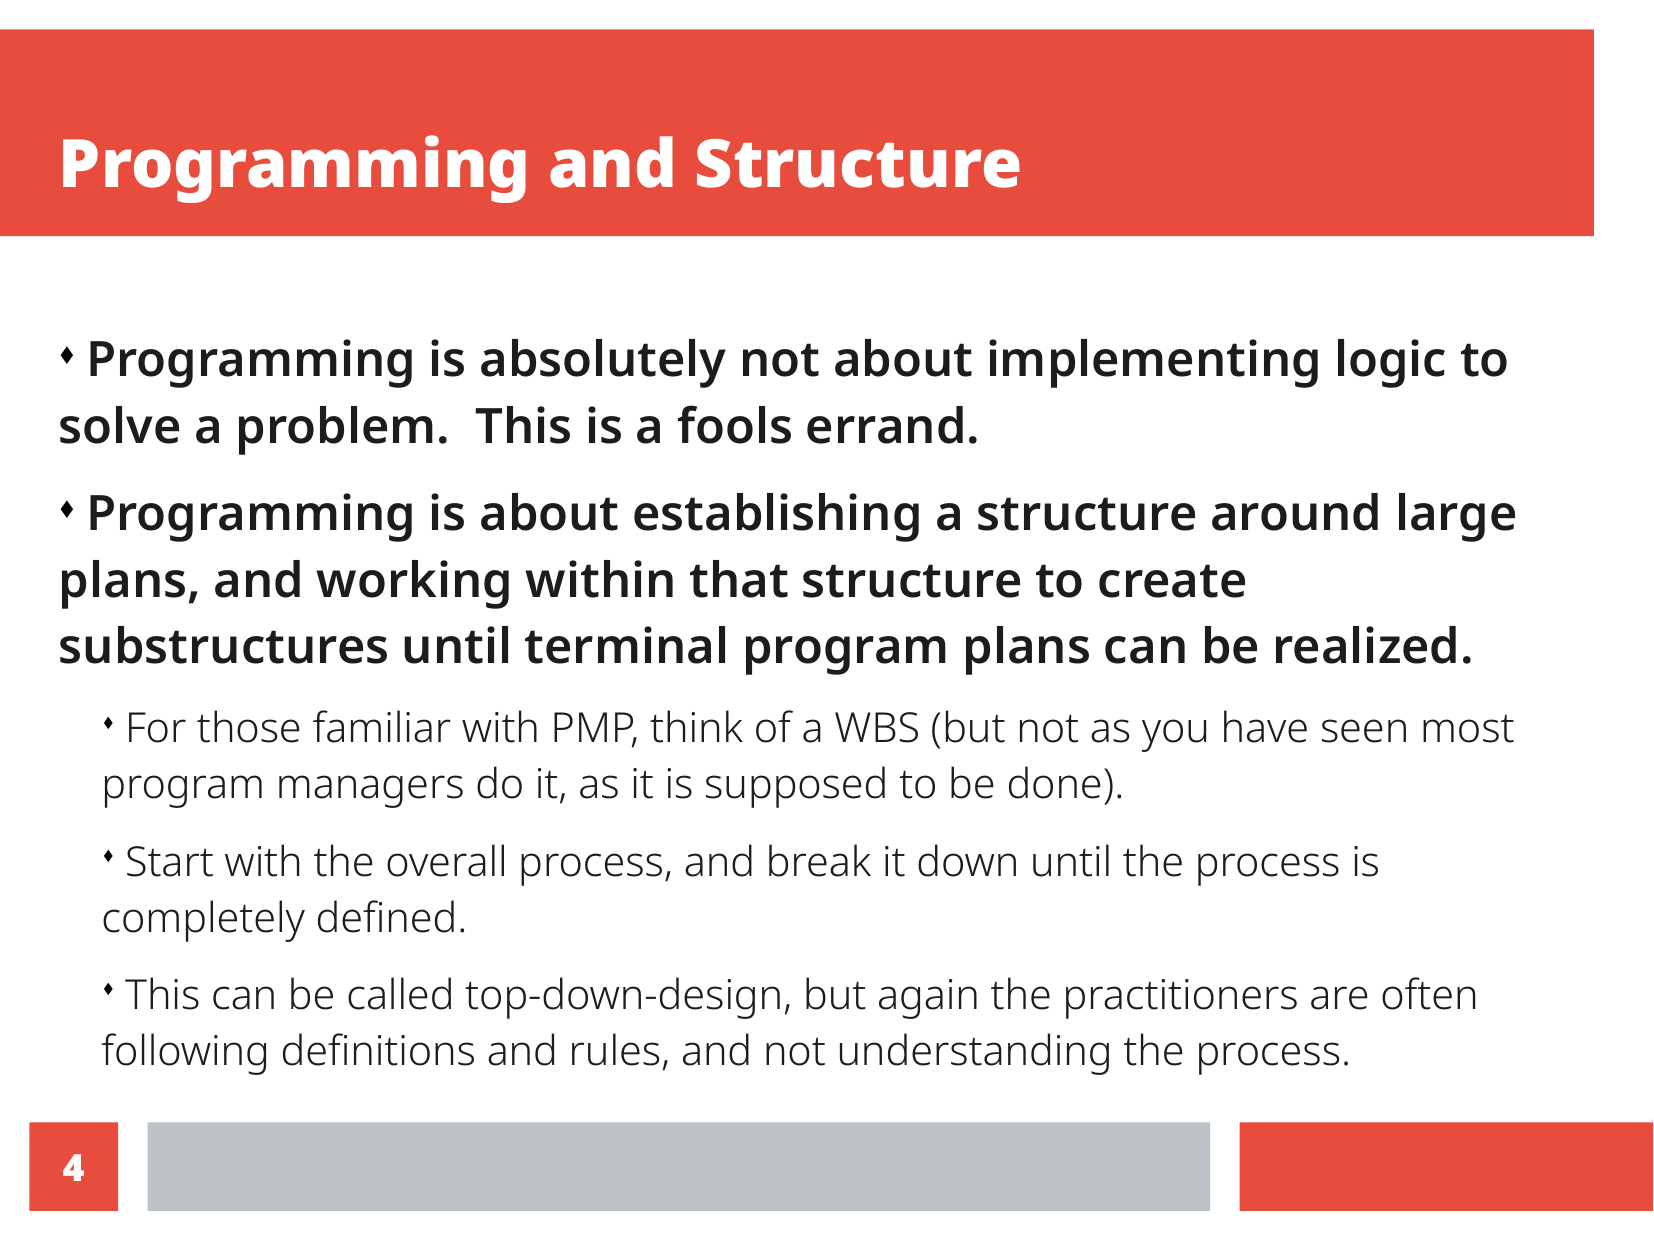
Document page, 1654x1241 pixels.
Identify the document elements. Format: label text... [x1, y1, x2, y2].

list Programming is absolutely not about implementing logic to solve a problem. This is a fools errand. Programming is about establishing a structure around large plans, and working within that structure to create substructures until terminal program plans can be realized. For those familiar with PMP, think of a WBS (but not as you have seen most program managers do it, as it is supposed to be done). Start with the overall process, and break it down until the process is completely defined. This can be called top-down-design, but again the practitioners are often following definitions and rules, and not understanding the process. [58, 324, 1565, 1093]
title Programming and Structure [58, 59, 1594, 207]
